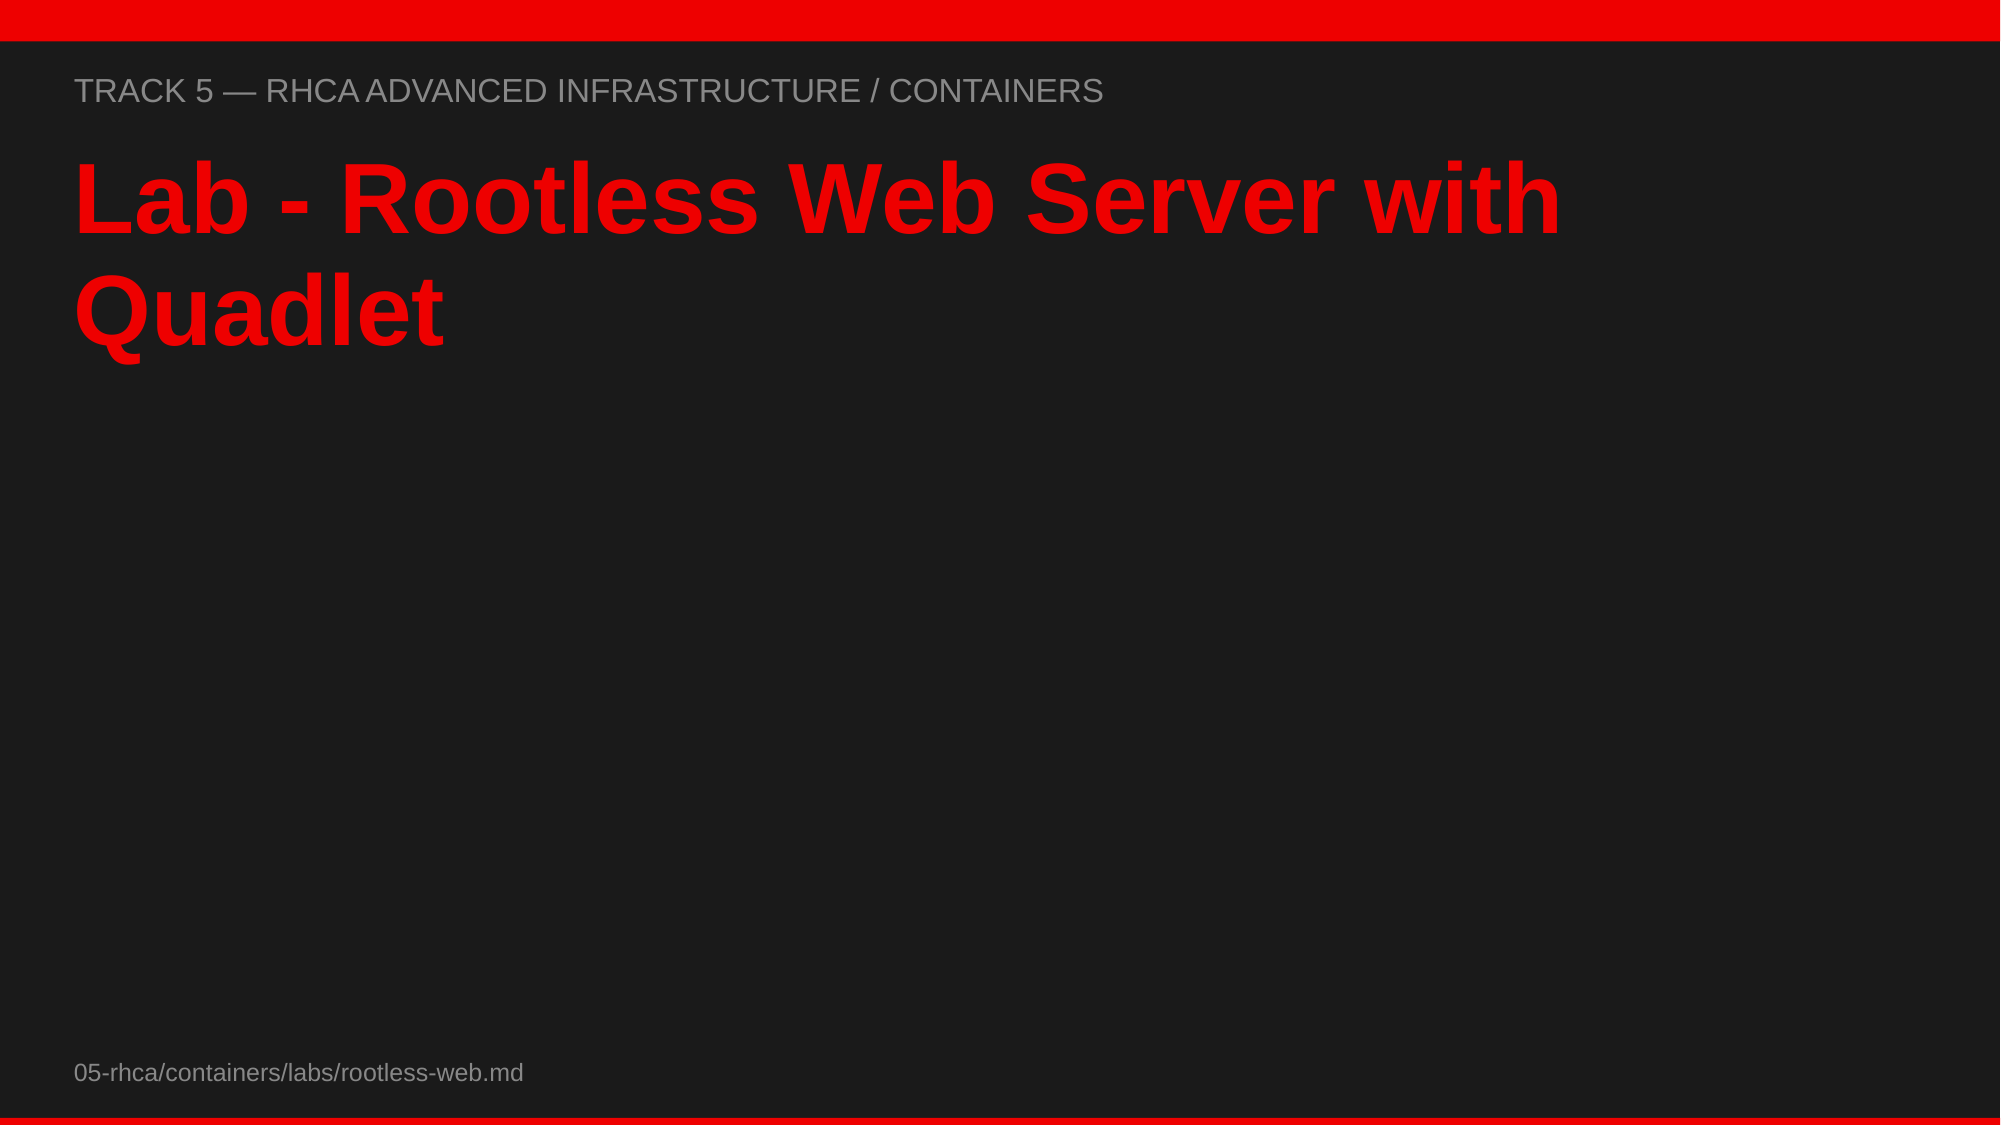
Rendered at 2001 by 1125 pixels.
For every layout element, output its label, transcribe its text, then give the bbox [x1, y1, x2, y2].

text_box [0, 1117, 2001, 1125]
text_box TRACK 5 — RHCA ADVANCED INFRASTRUCTURE / CONTAINERS [59, 64, 1942, 119]
text_box [0, 0, 2001, 42]
text_box 05-rhca/containers/labs/rootless-web.md [59, 1051, 1942, 1093]
text_box Lab - Rootless Web Server with Quadlet [59, 135, 1942, 461]
